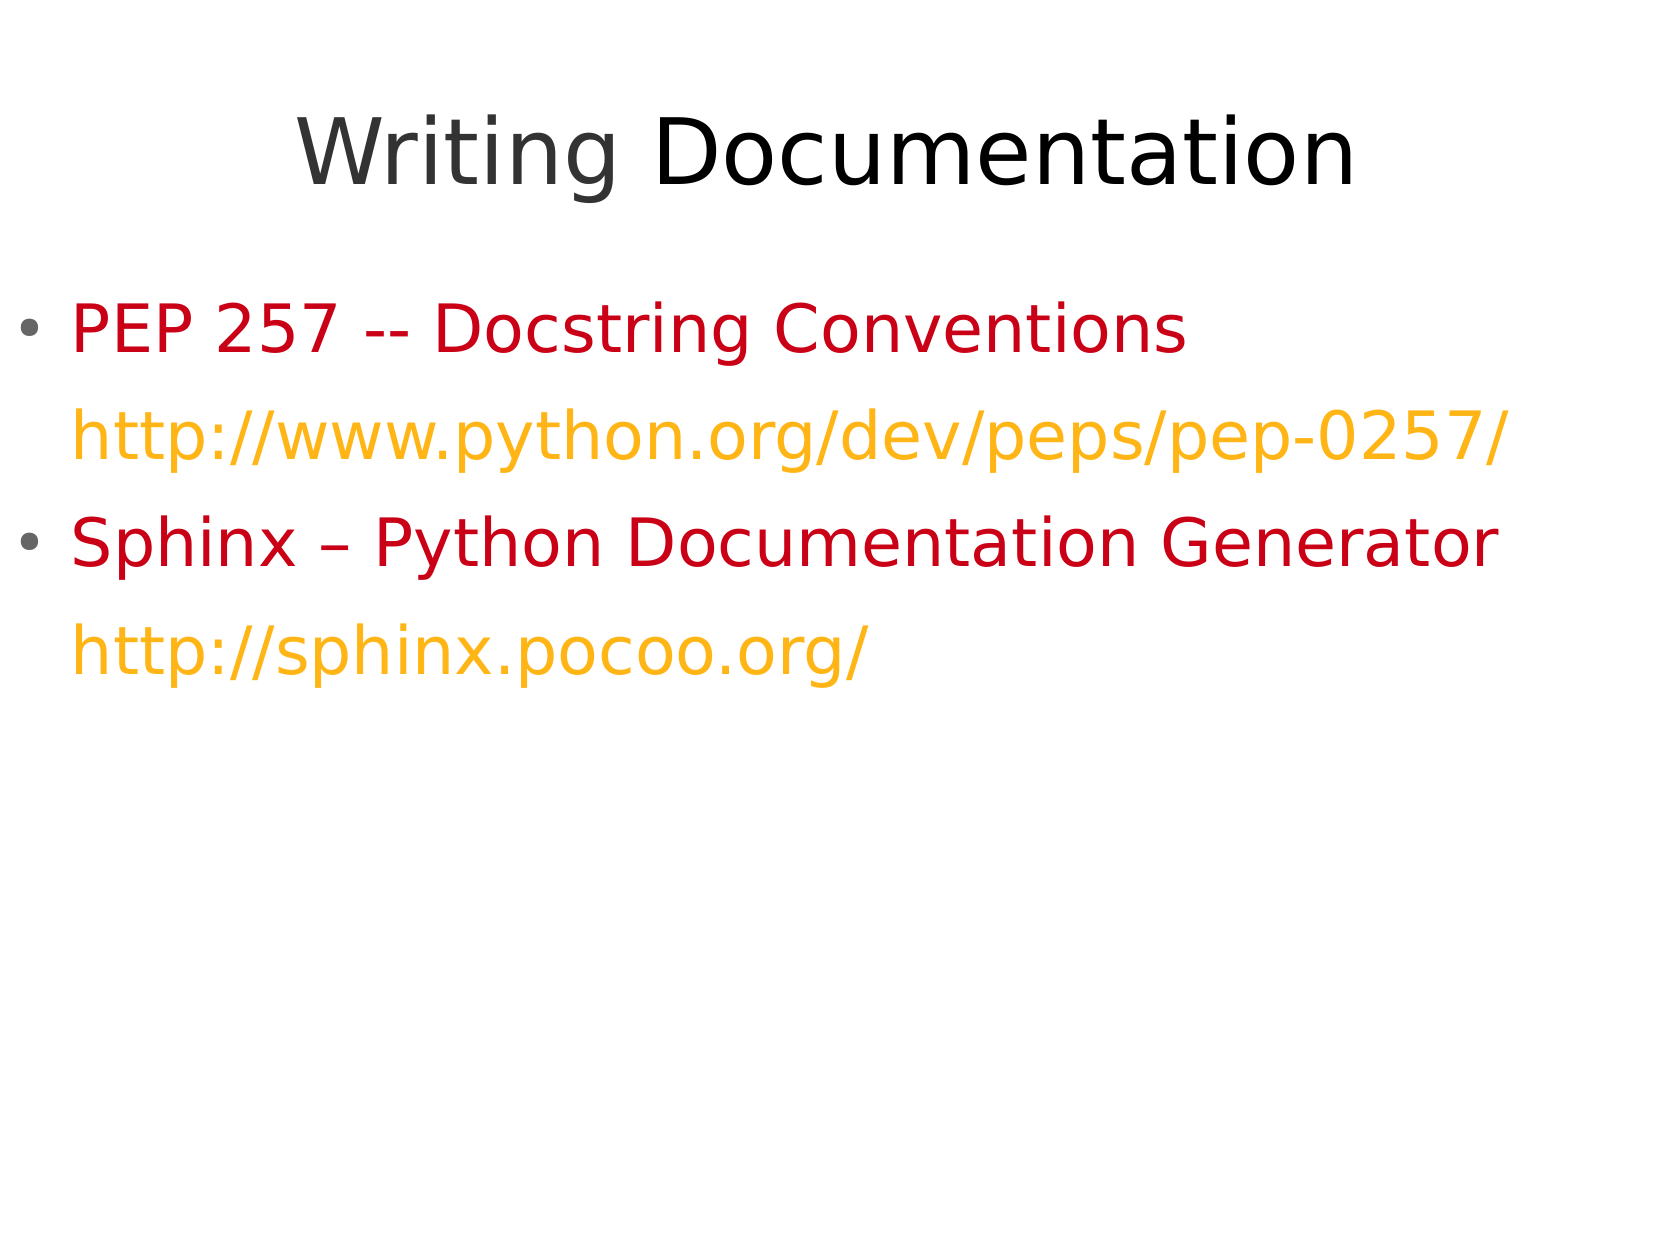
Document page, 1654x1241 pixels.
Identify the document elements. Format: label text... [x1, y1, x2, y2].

list PEP 257 -- Docstring Conventions http://www.python.org/dev/peps/pep-0257/ Sphinx – Python Documentation Generator http://sphinx.pocoo.org/ [0, 290, 1613, 1109]
title Writing Documentation [82, 56, 1571, 250]
